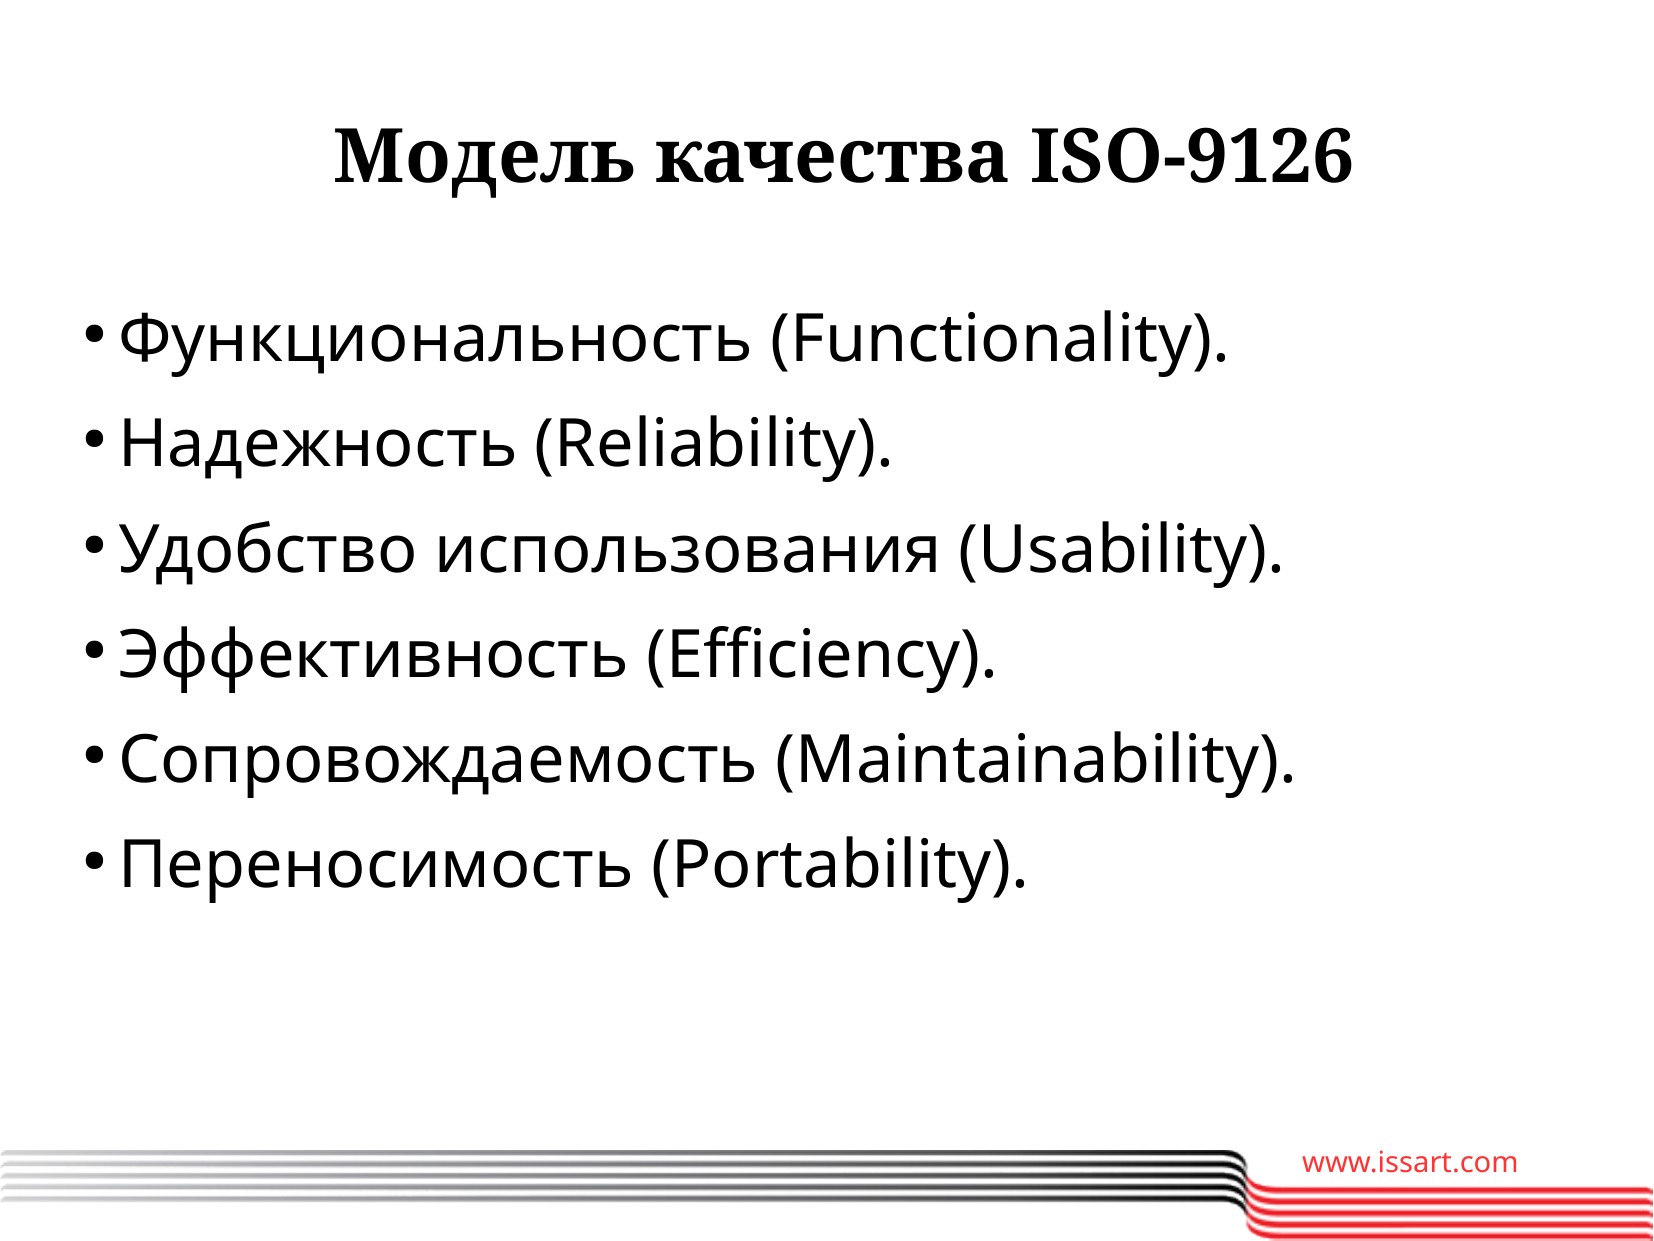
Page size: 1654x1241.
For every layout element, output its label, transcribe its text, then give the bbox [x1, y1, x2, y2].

title Модель качества ISO-9126 [82, 49, 1571, 257]
text_box www.issart.com [1287, 1133, 1619, 1184]
picture [0, 1150, 1653, 1241]
list Функциональность (Functionality). Надежность (Reliability). Удобство использования (Usability). Эффективность (Efficiency). Сопровождаемость (Maintainability). Переносимость (Portability). [82, 290, 1571, 1109]
